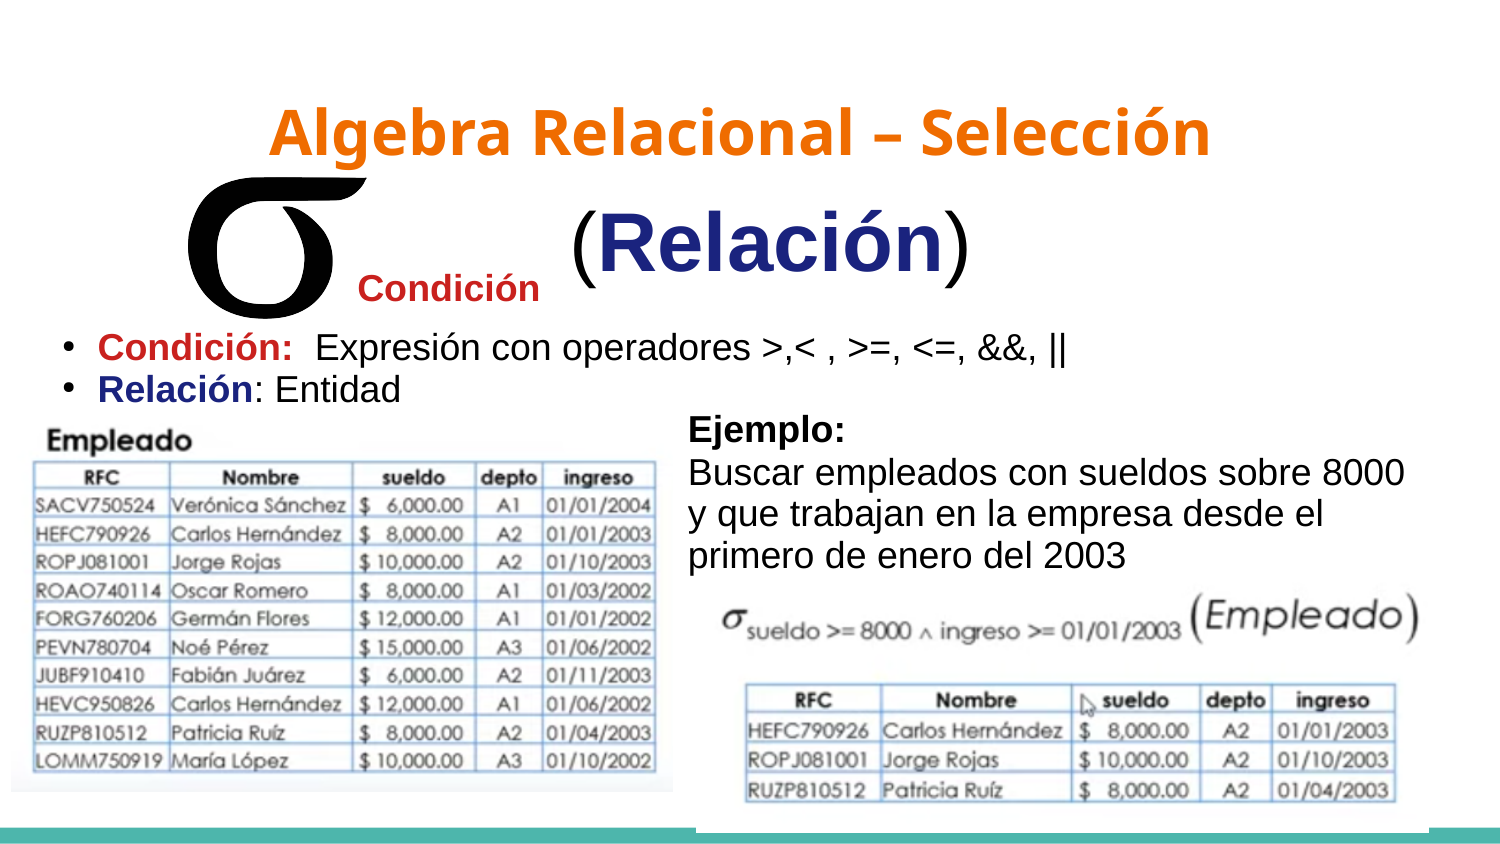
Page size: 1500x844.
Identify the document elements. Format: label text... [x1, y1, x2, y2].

text_box Condición: Expresión con operadores >,< , >=, <=, &&, || Relación: Entidad [47, 318, 1193, 418]
text_box Ejemplo: Buscar empleados con sueldos sobre 8000 y que trabajan en la empresa desde el primero de enero del 2003 [673, 401, 1441, 585]
text_box (Relación) [555, 188, 993, 297]
picture [696, 582, 1429, 833]
text_box Condición [342, 259, 567, 317]
title Algebra Relacional – Selección [51, 72, 1449, 189]
picture [11, 422, 673, 792]
picture [188, 177, 367, 318]
